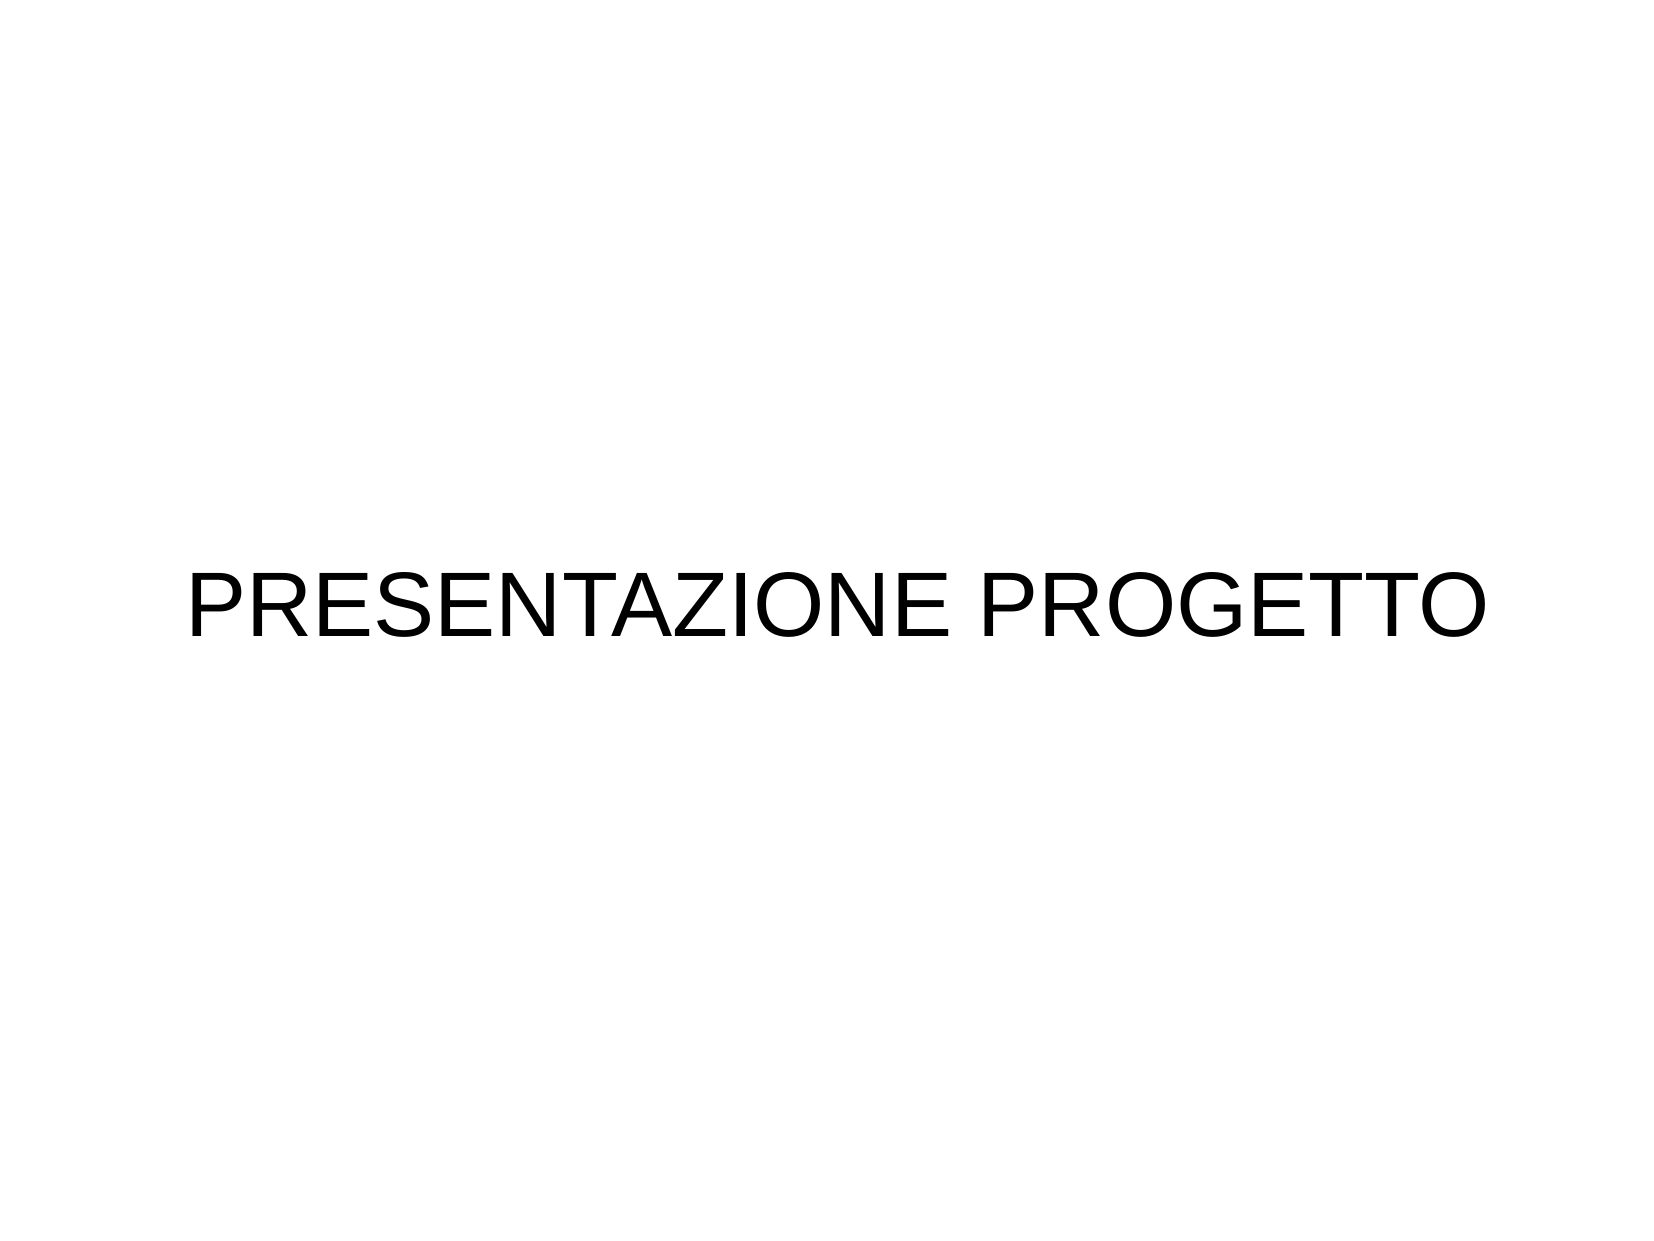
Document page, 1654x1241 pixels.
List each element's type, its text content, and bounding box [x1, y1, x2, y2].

title PRESENTAZIONE PROGETTO [94, 501, 1583, 709]
